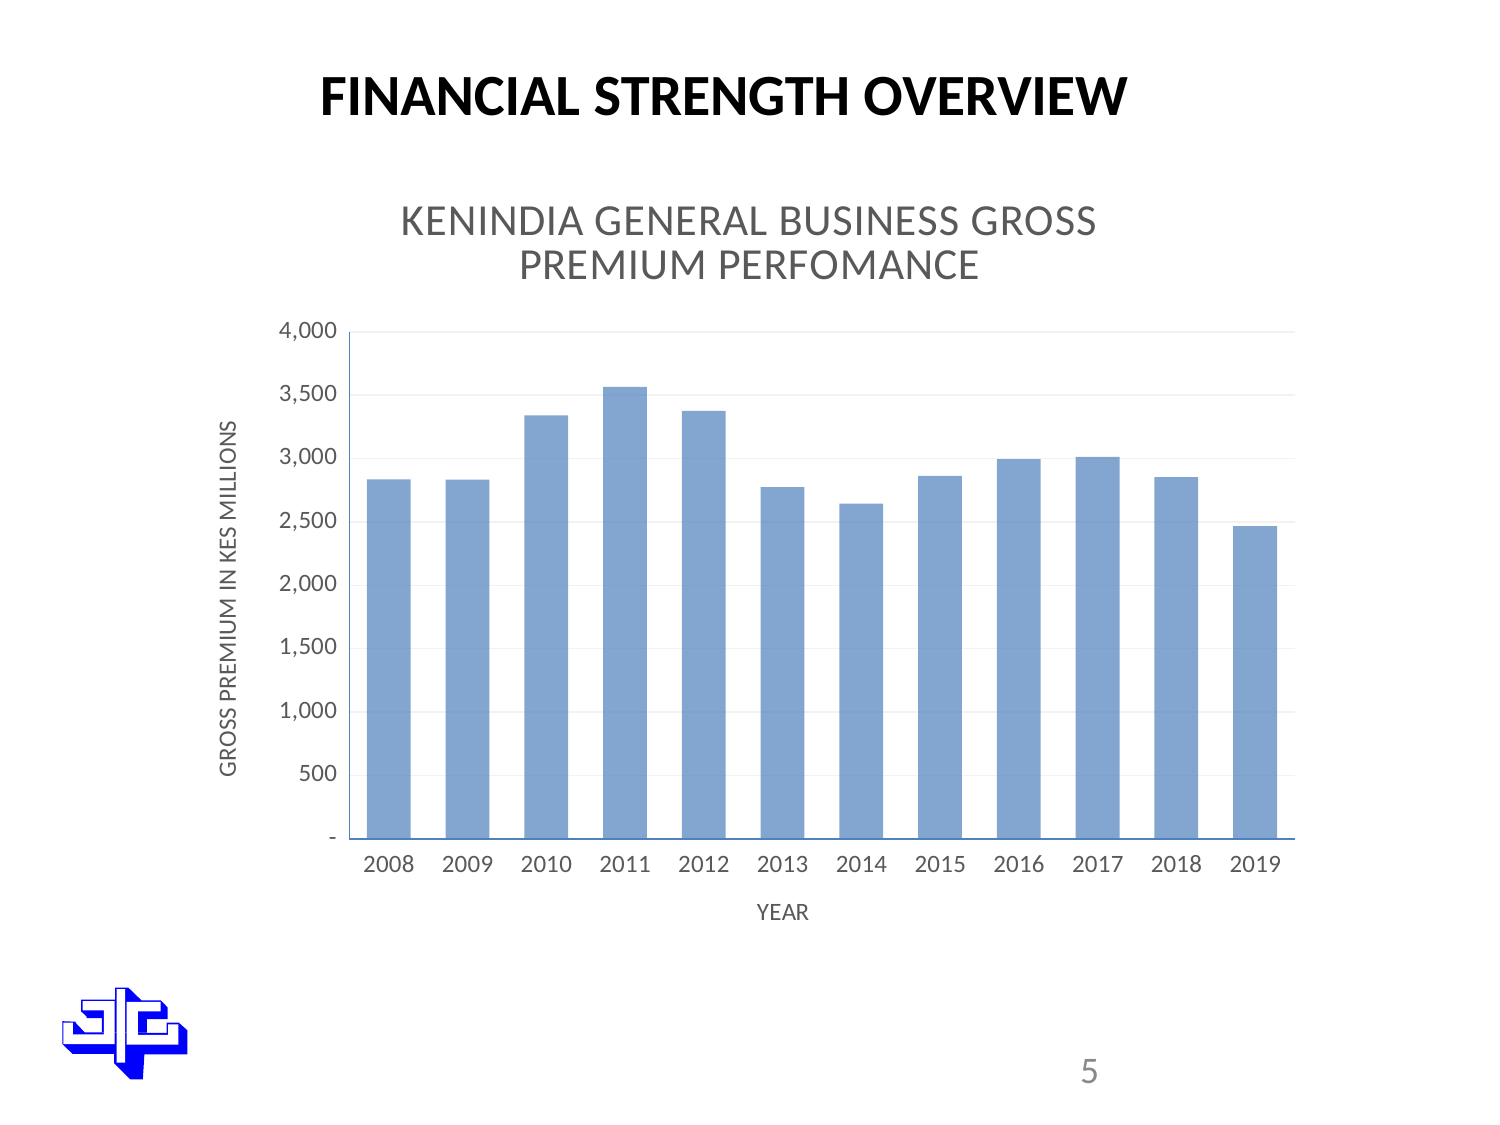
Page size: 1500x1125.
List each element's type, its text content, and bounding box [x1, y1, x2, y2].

text_box [62, 987, 188, 1080]
chart [182, 165, 1318, 960]
text_box 10 [1080, 1046, 1426, 1103]
title FINANCIAL STRENGTH OVERVIEW [320, 57, 1180, 128]
